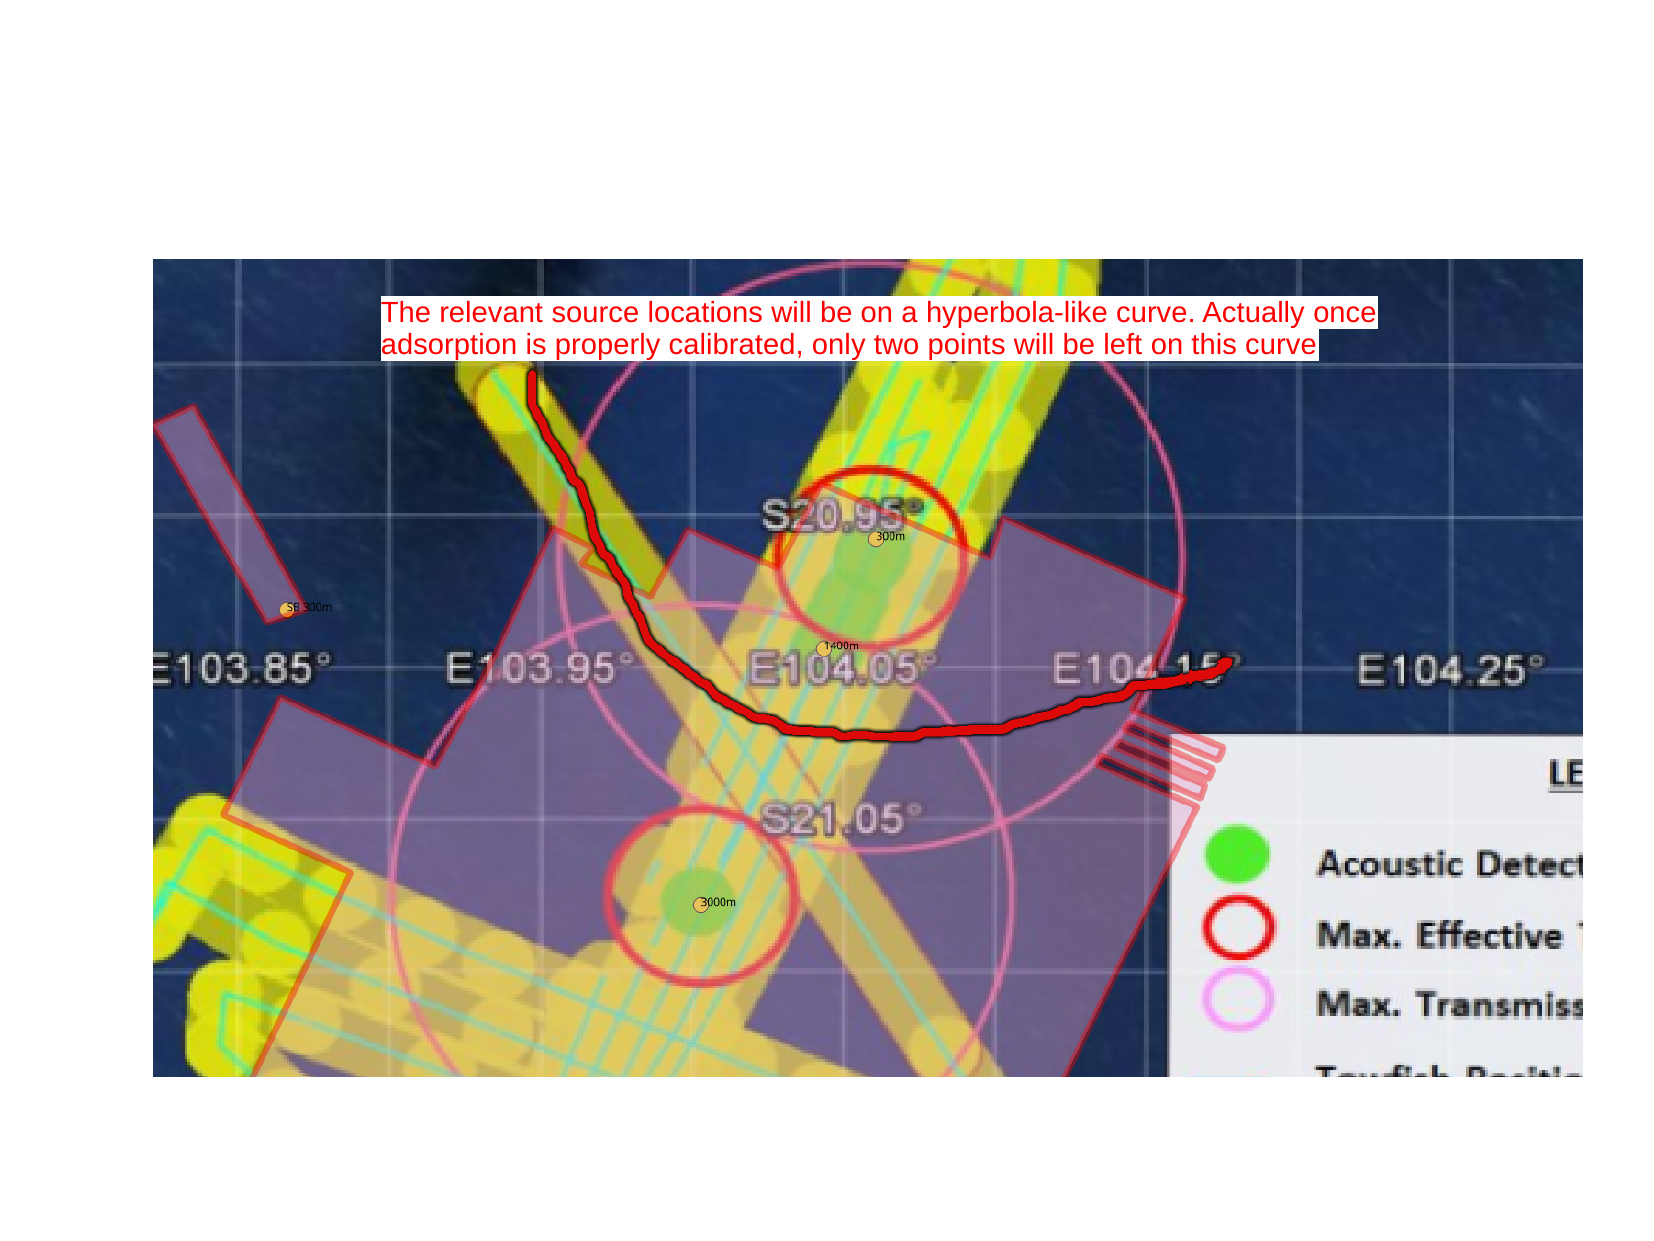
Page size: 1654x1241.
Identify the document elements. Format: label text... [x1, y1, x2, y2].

picture [153, 259, 1583, 1077]
text_box The relevant source locations will be on a hyperbola-like curve. Actually once adsorption is properly calibrated, only two points will be left on this curve [366, 288, 1394, 369]
